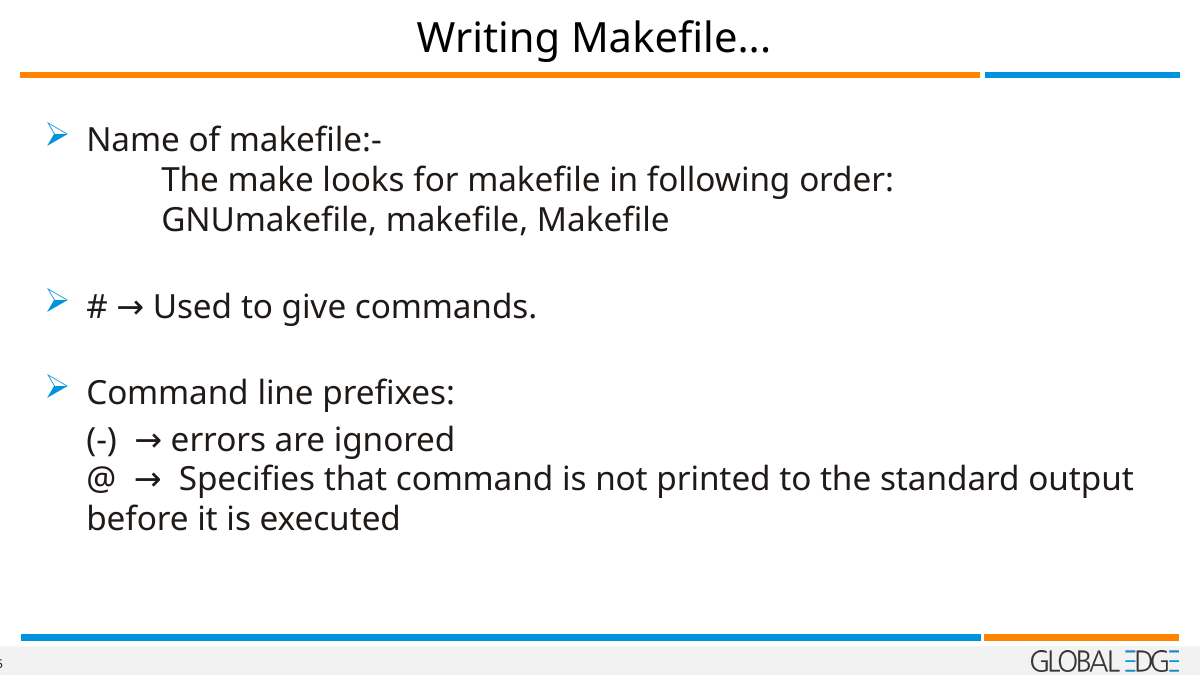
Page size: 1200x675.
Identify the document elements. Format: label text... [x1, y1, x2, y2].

picture [1031, 650, 1179, 672]
list Name of makefile:- The make looks for makefile in following order: GNUmakefile, makefile, Makefile # → Used to give commands. Command line prefixes: (-) → errors are ignored @ → Specifies that command is not printed to the standard output before it is executed [33, 113, 1167, 628]
title Writing Makefile... [56, 6, 1132, 66]
